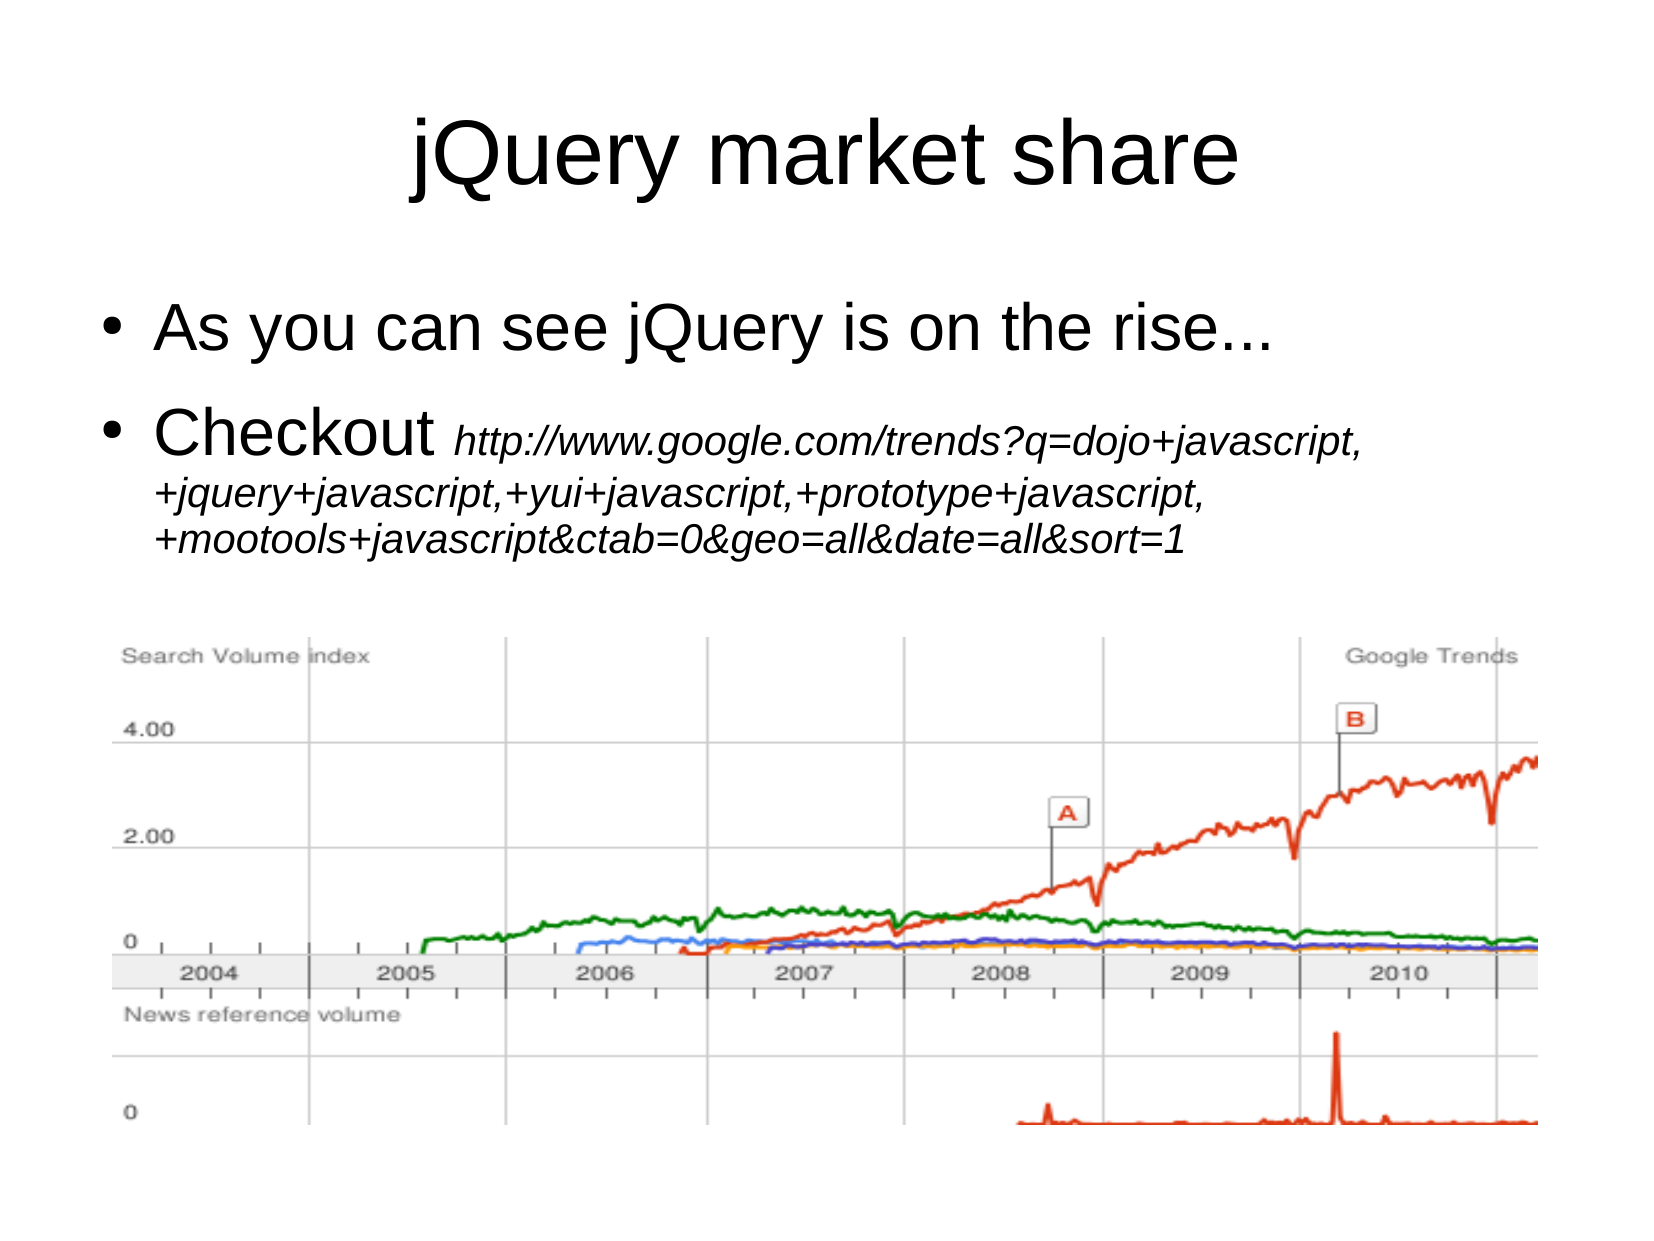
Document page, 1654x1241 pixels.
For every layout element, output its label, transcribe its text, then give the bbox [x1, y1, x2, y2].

title jQuery market share [82, 49, 1571, 257]
picture [112, 637, 1538, 1126]
list As you can see jQuery is on the rise... Checkout http://www.google.com/trends?q=dojo+javascript,+jquery+javascript,+yui+javascript,+prototype+javascript,+mootools+javascript&ctab=0&geo=all&date=all&sort=1 [82, 290, 1571, 1094]
